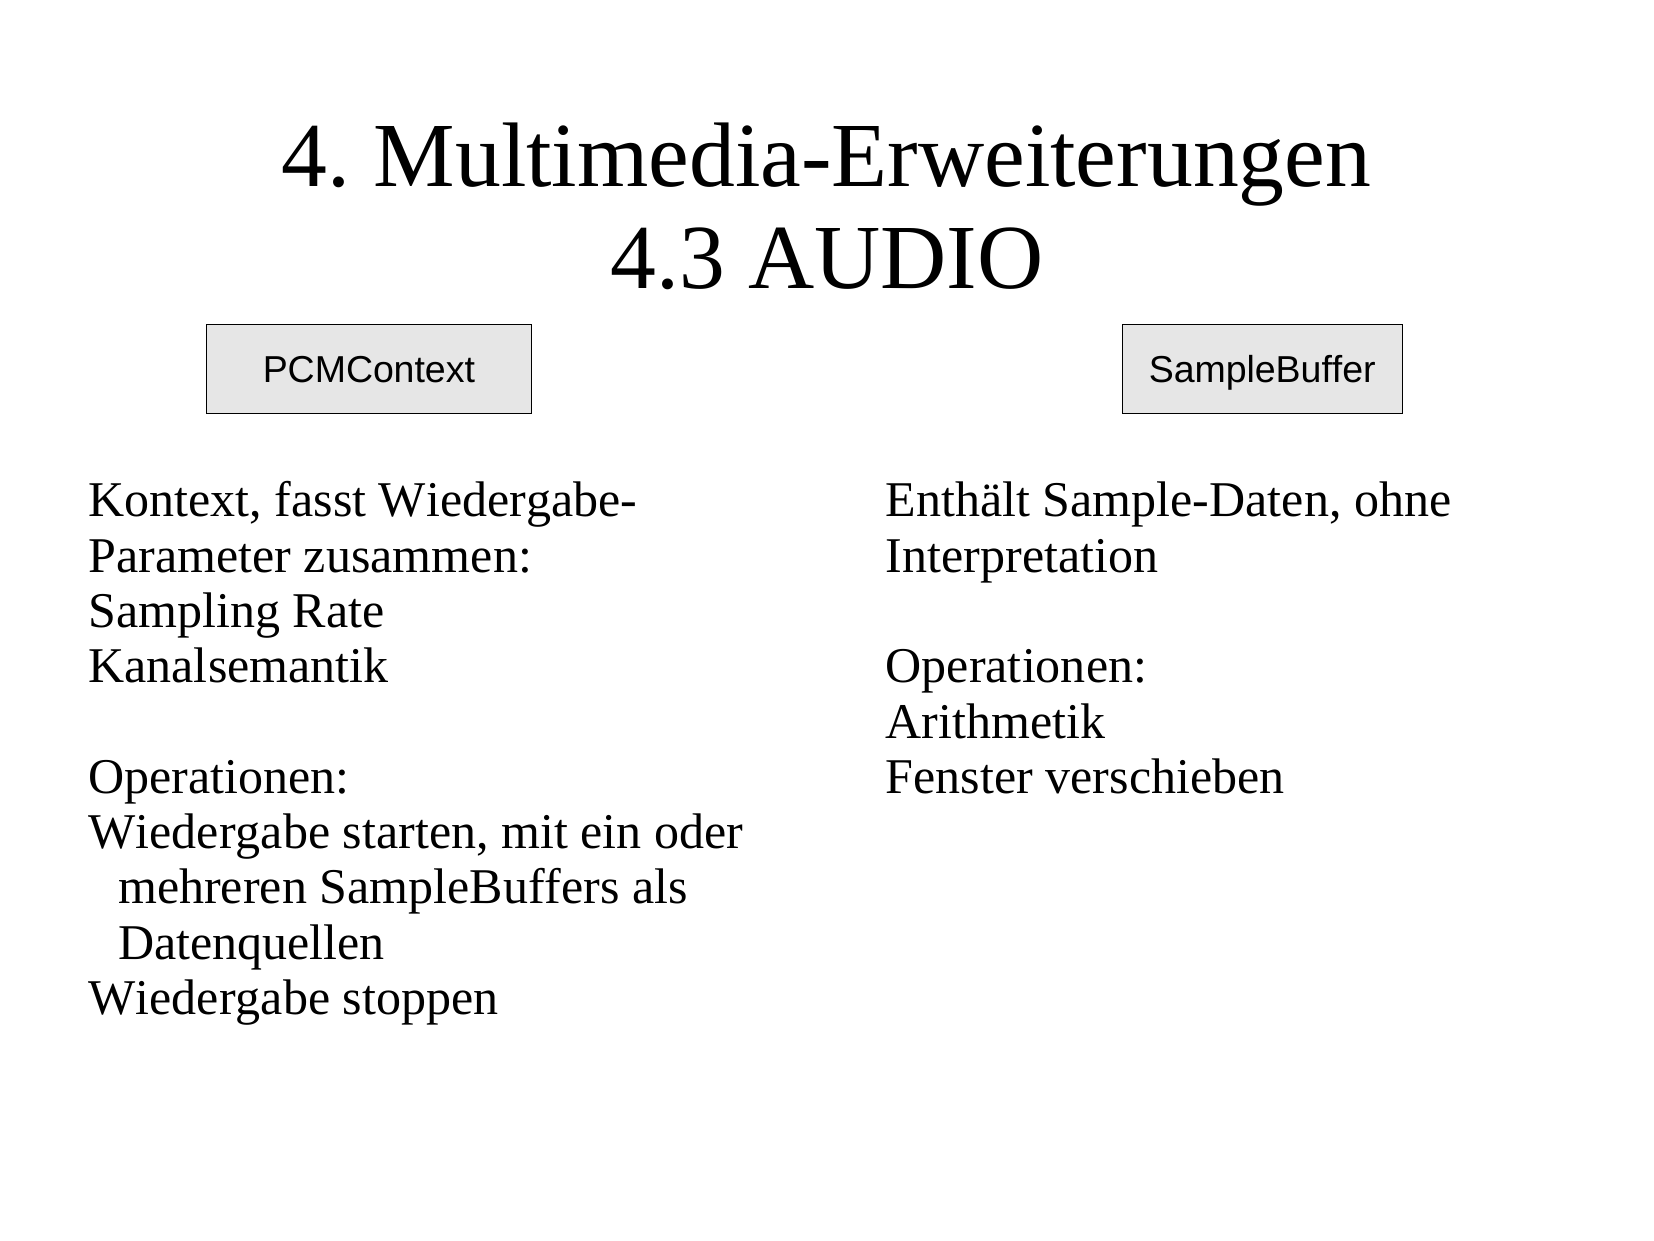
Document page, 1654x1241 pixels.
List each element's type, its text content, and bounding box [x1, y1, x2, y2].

text_box PCMContext [206, 324, 532, 414]
text_box SampleBuffer [1122, 324, 1403, 414]
text_box Kontext, fasst Wiedergabe-Parameter zusammen: Sampling Rate Kanalsemantik Operationen: Wiedergabe starten, mit ein oder mehreren SampleBuffers als Datenquellen Wiedergabe stoppen [88, 472, 827, 1026]
title 4. Multimedia-Erweiterungen 4.3 AUDIO [121, 102, 1534, 311]
text_box Enthält Sample-Daten, ohne Interpretation Operationen: Arithmetik Fenster verschieben [885, 472, 1595, 805]
